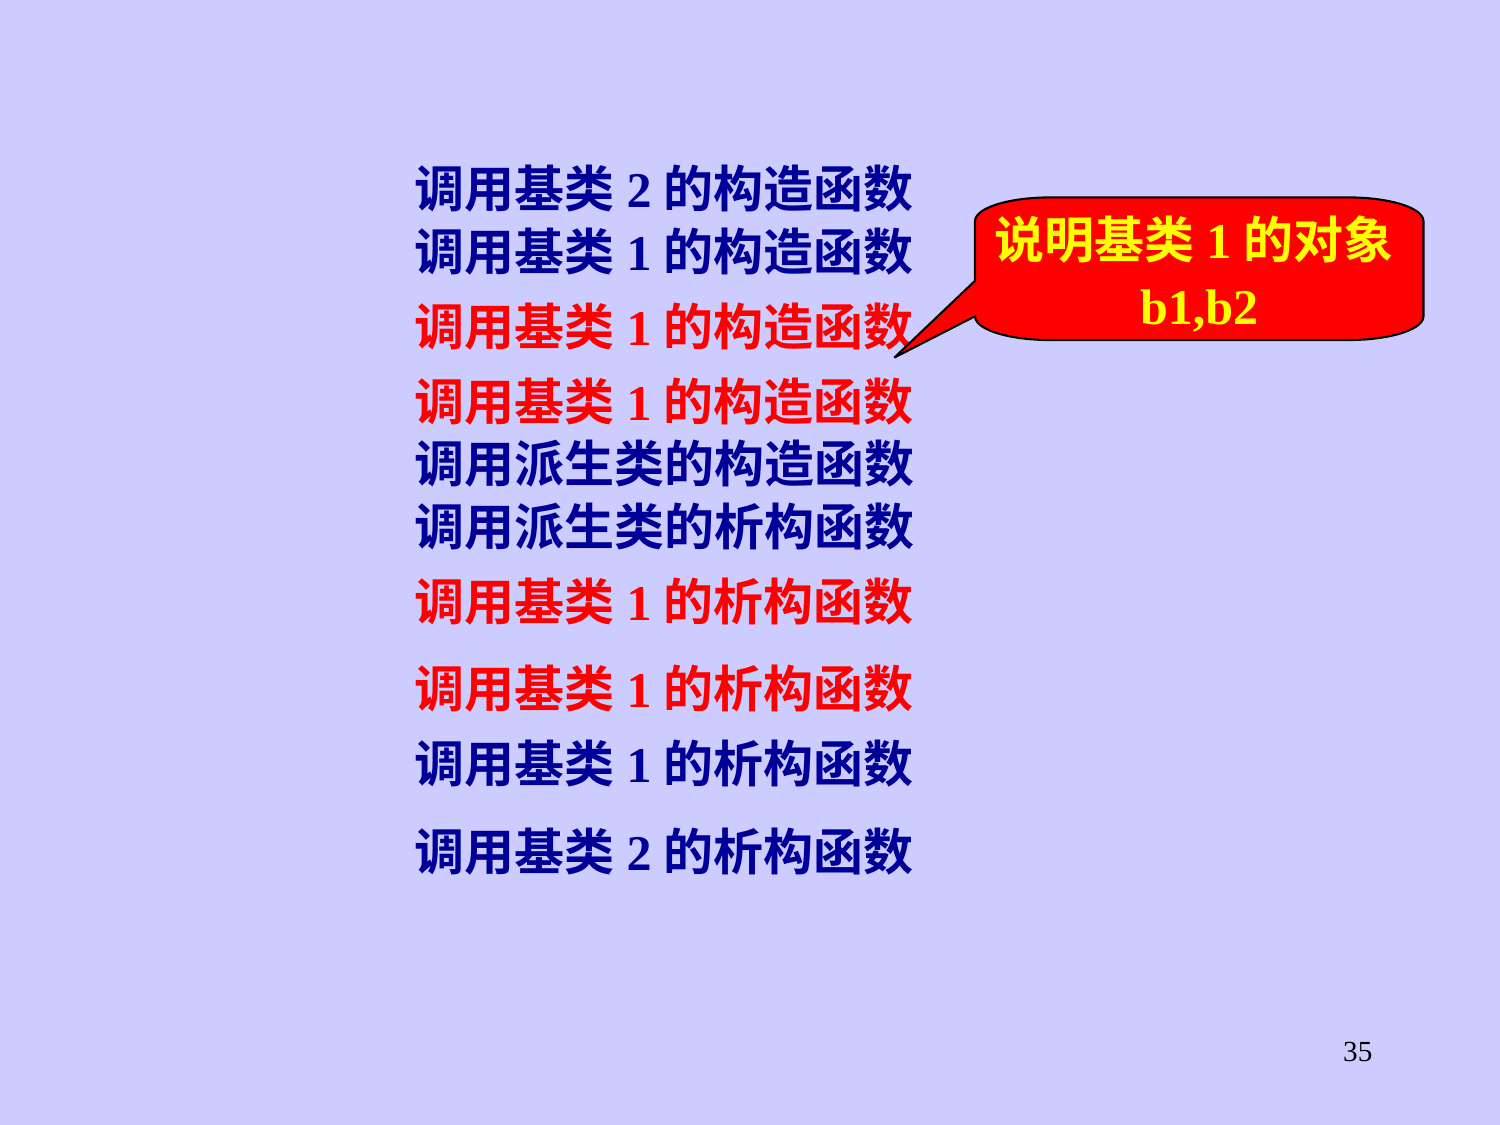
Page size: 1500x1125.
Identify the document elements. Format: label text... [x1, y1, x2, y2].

text_box 调用基类1的构造函数 [399, 212, 979, 287]
text_box 调用基类1的析构函数 [399, 726, 1180, 801]
text_box 调用派生类的构造函数 [399, 424, 1180, 487]
text_box 调用派生类的构造函数 [824, 466, 854, 479]
text_box 调用基类1的析构函数 [399, 649, 1180, 726]
text_box 调用基类2的析构函数 [399, 812, 1180, 888]
text_box 调用派生类的析构函数 [399, 487, 1180, 562]
text_box 调用基类1的析构函数 [399, 562, 1180, 638]
text_box <编号> [1074, 1025, 1388, 1101]
text_box 说明基类1的对象b1,b2 [894, 197, 1424, 358]
text_box 调用基类2的构造函数 [399, 149, 1138, 212]
text_box 调用基类1的构造函数 [399, 362, 1138, 438]
text_box 调用基类2的构造函数 [823, 191, 853, 204]
text_box 调用基类1的构造函数 [399, 287, 1138, 362]
